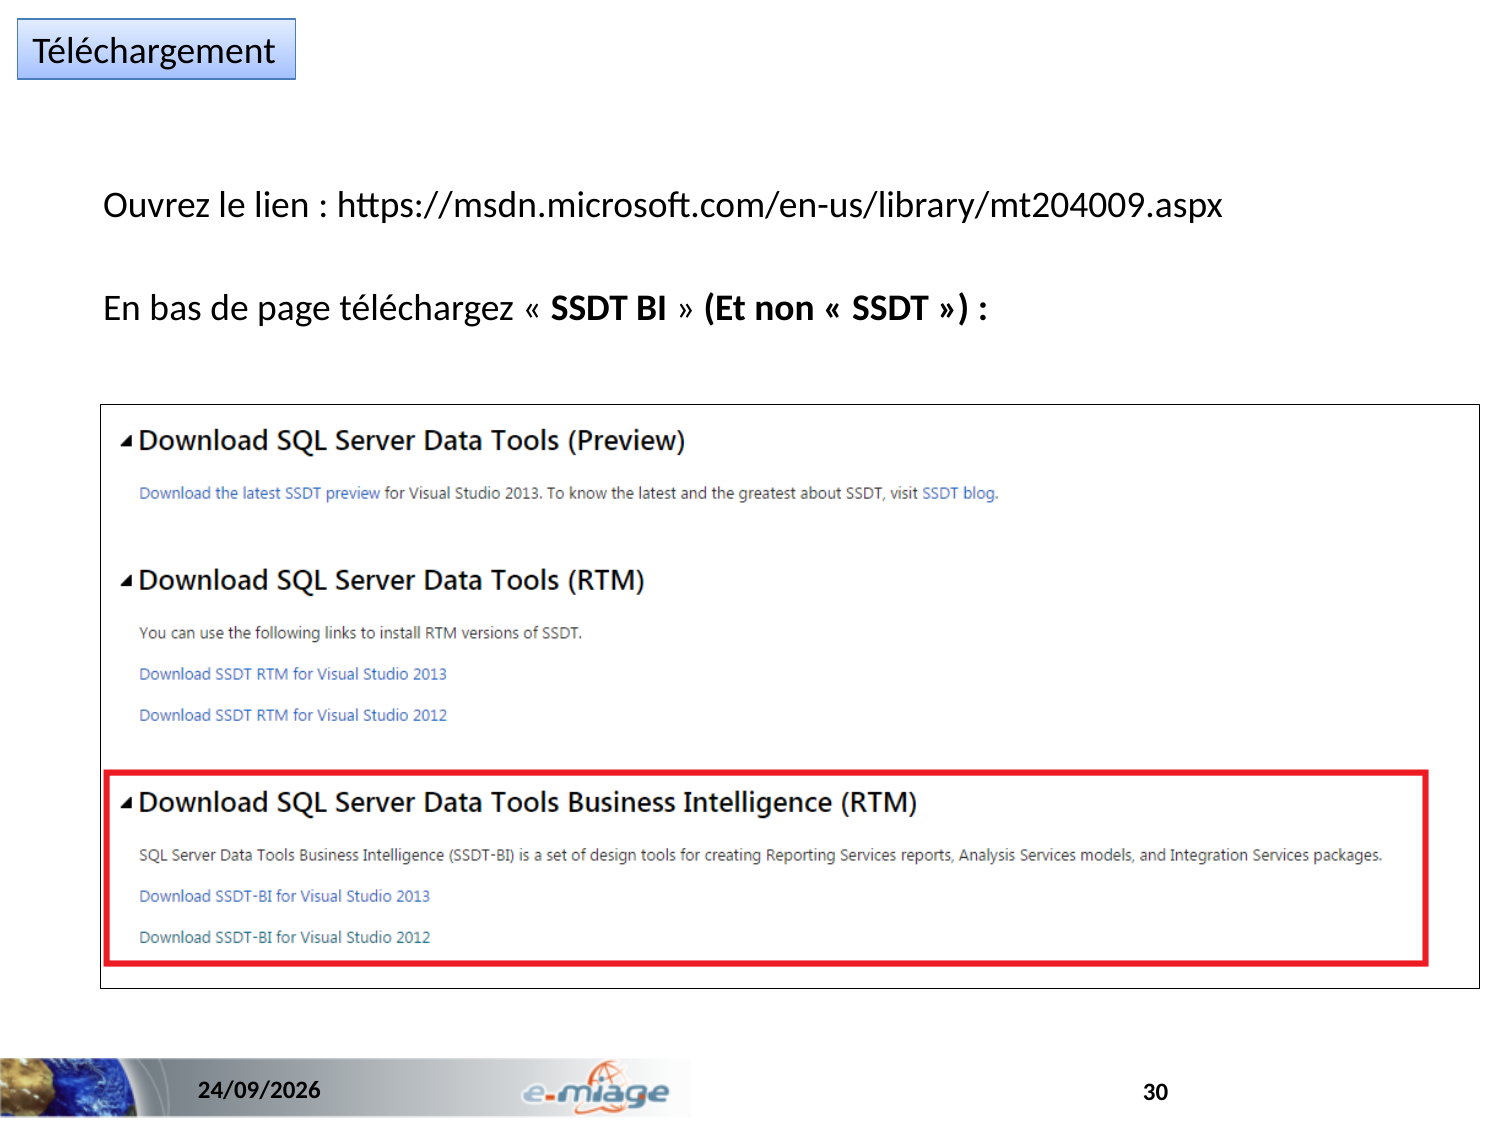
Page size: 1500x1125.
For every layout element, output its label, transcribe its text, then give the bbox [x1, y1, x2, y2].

text_box Ouvrez le lien : https://msdn.microsoft.com/en-us/library/mt204009.aspx En bas de page téléchargez « SSDT BI » (Et non « SSDT ») : [88, 172, 1365, 336]
picture [0, 1058, 691, 1118]
picture [100, 404, 1479, 988]
text_box Téléchargement [17, 19, 296, 79]
